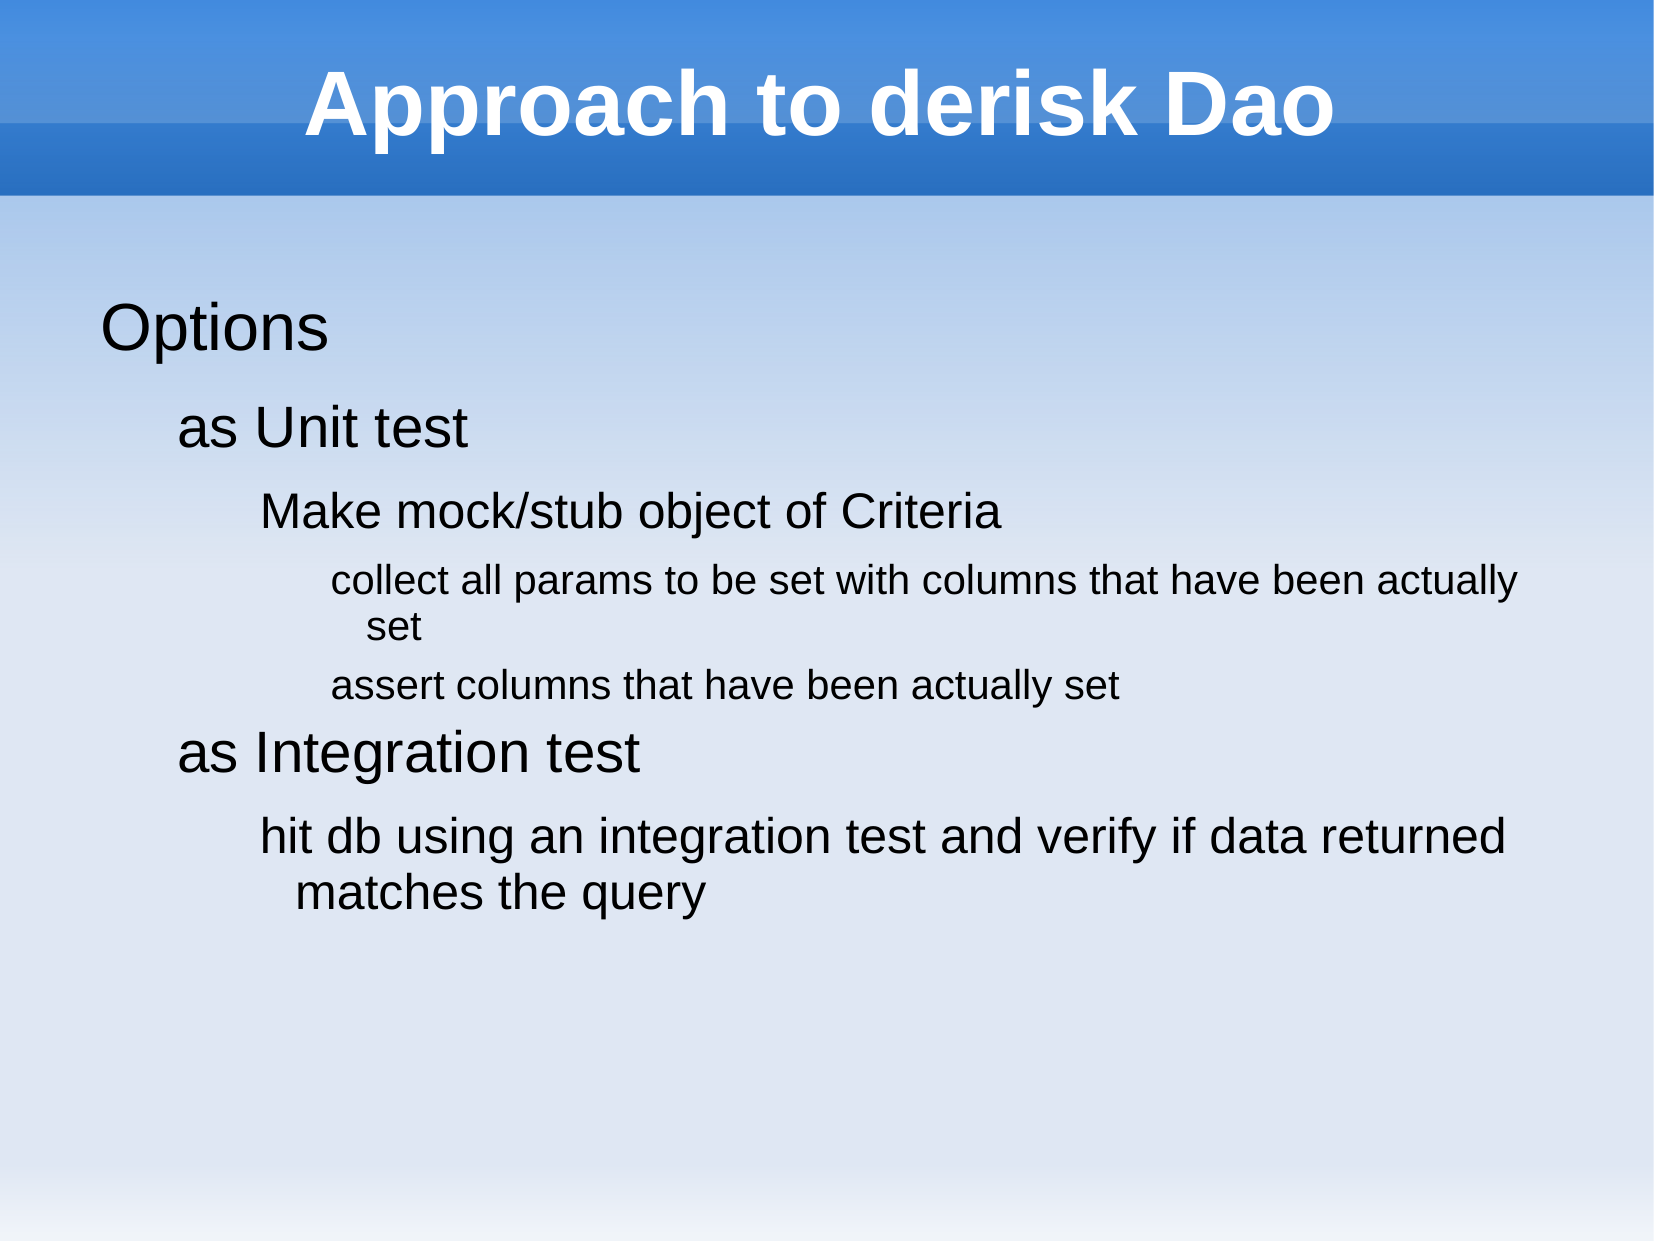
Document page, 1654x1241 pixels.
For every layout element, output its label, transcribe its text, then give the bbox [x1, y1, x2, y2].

title Approach to derisk Dao [76, 7, 1565, 200]
picture [0, 0, 1654, 1241]
list Options as Unit test Make mock/stub object of Criteria collect all params to be set with columns that have been actually set assert columns that have been actually set as Integration test hit db using an integration test and verify if data returned matches the query [82, 290, 1571, 1094]
